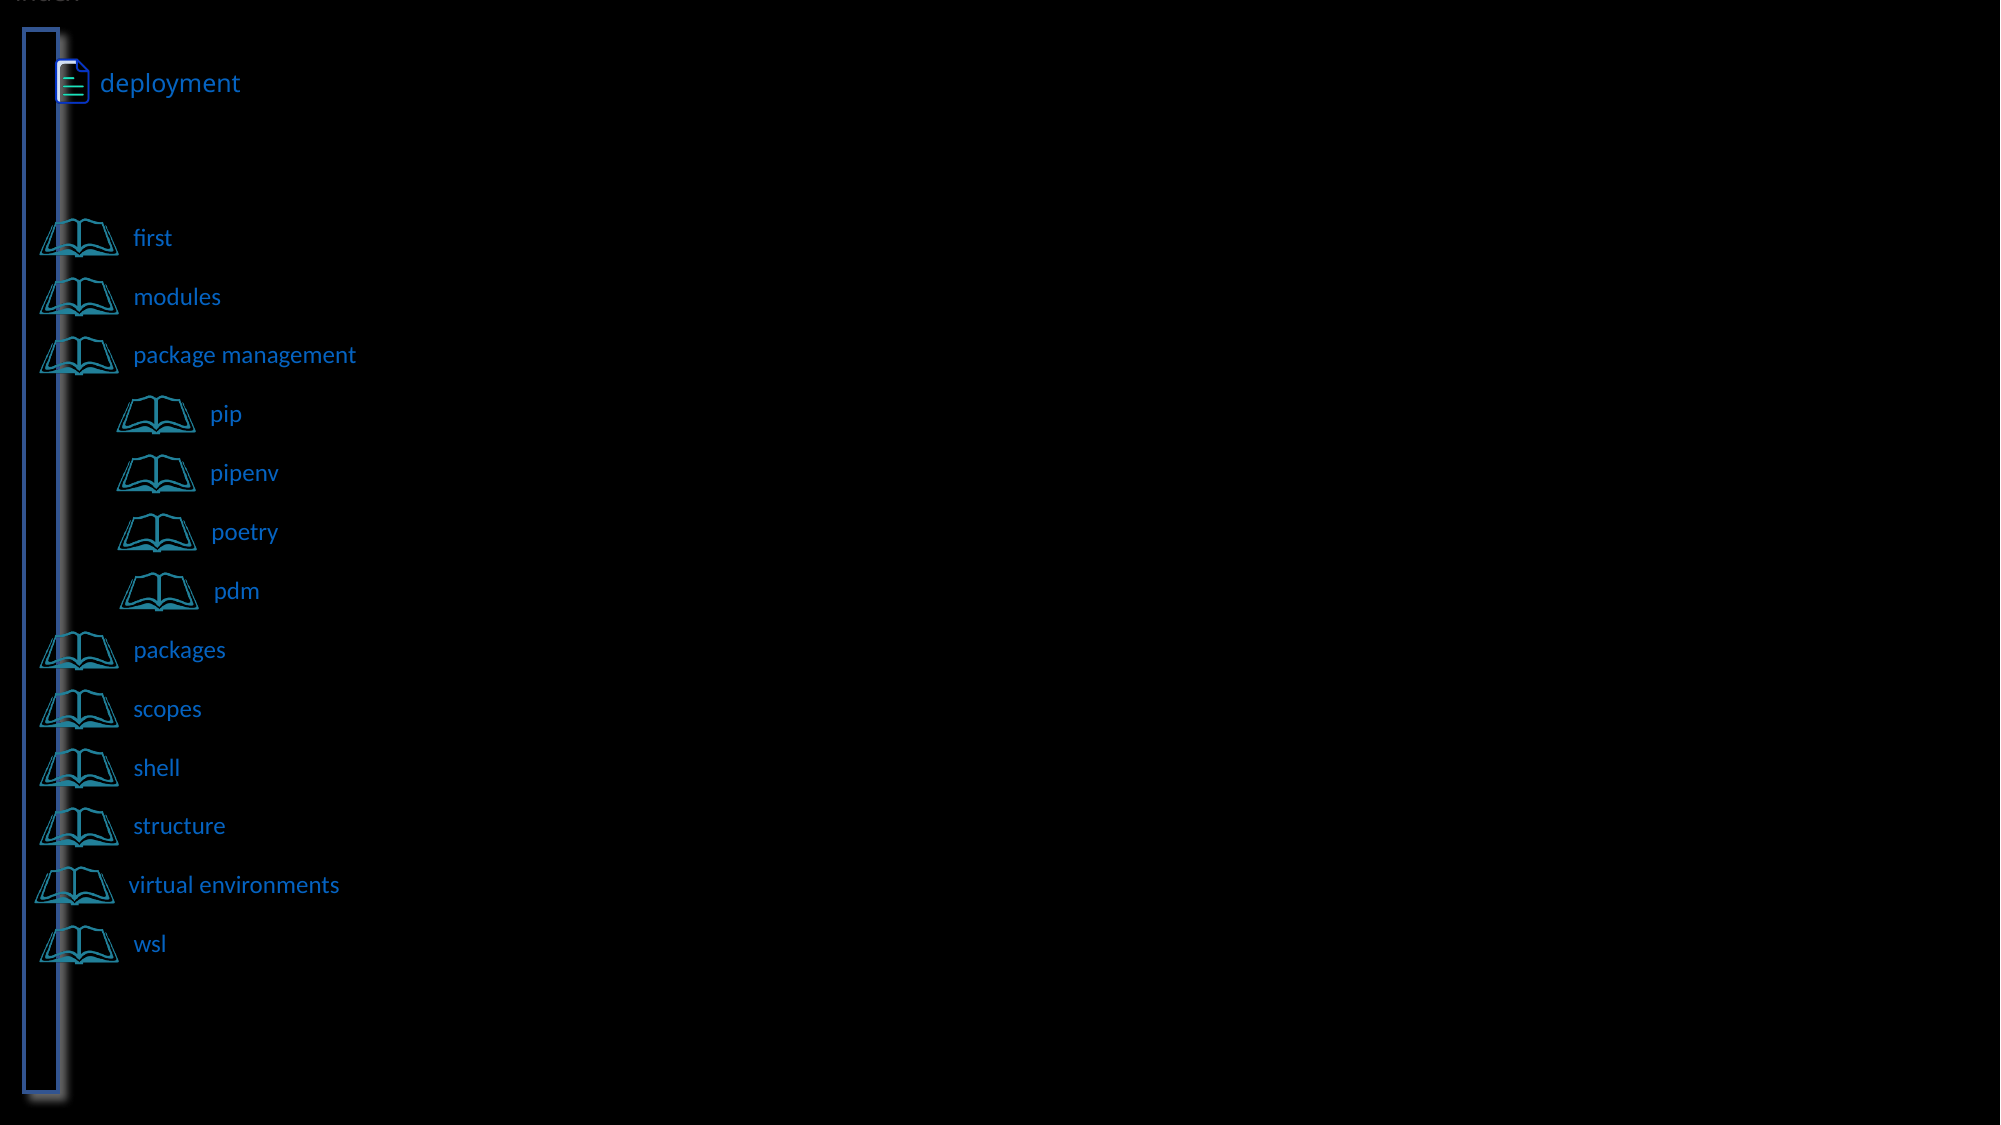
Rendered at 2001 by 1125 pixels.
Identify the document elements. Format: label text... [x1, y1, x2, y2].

text_box pip [195, 390, 258, 436]
picture [37, 275, 119, 319]
picture [37, 334, 119, 378]
picture [117, 570, 199, 614]
picture [54, 58, 90, 104]
picture [37, 805, 119, 850]
picture [115, 511, 197, 555]
text_box packages [118, 625, 241, 671]
text_box deployment [85, 60, 256, 110]
text_box modules [118, 272, 236, 318]
text_box shell [118, 743, 196, 789]
picture [32, 864, 115, 909]
text_box package management [118, 331, 372, 377]
text_box pdm [198, 567, 275, 612]
picture [37, 216, 119, 261]
picture [114, 393, 196, 437]
picture [37, 687, 119, 732]
picture [37, 746, 119, 791]
text_box poetry [196, 508, 294, 553]
picture [37, 923, 119, 967]
text_box structure [118, 802, 241, 848]
text_box virtual environments [114, 861, 355, 907]
text_box wsl [118, 920, 182, 966]
picture [37, 629, 119, 673]
text_box pipenv [195, 449, 294, 495]
text_box first [118, 213, 188, 259]
picture [114, 452, 196, 496]
text_box scopes [118, 684, 217, 730]
text_box [23, 29, 58, 1093]
